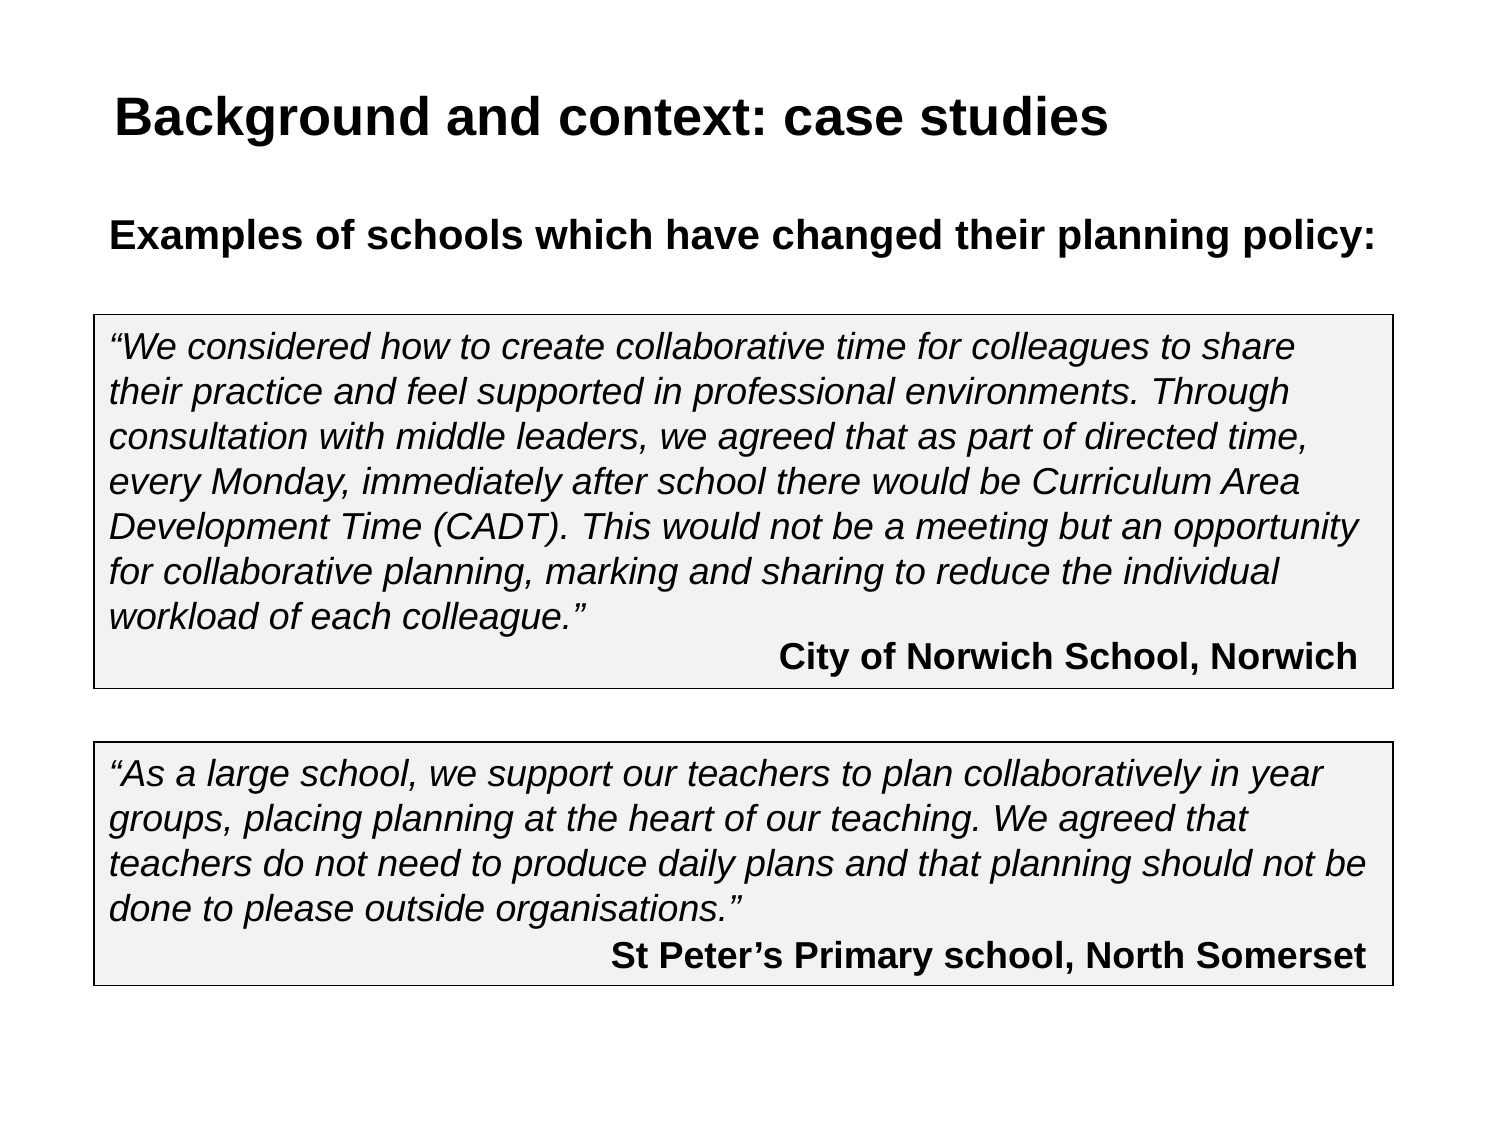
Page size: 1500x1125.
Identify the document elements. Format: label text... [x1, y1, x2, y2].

text_box “We considered how to create collaborative time for colleagues to share their practice and feel supported in professional environments. Through consultation with middle leaders, we agreed that as part of directed time, every Monday, immediately after school there would be Curriculum Area Development Time (CADT). This would not be a meeting but an opportunity for collaborative planning, marking and sharing to reduce the individual workload of each colleague.” City of Norwich School, Norwich [93, 314, 1394, 689]
text_box “As a large school, we support our teachers to plan collaboratively in year groups, placing planning at the heart of our teaching. We agreed that teachers do not need to produce daily plans and that planning should not be done to please outside organisations.” St Peter’s Primary school, North Somerset [93, 741, 1394, 986]
list Examples of schools which have changed their planning policy: [93, 209, 1441, 269]
title Background and context: case studies [99, 31, 1388, 197]
